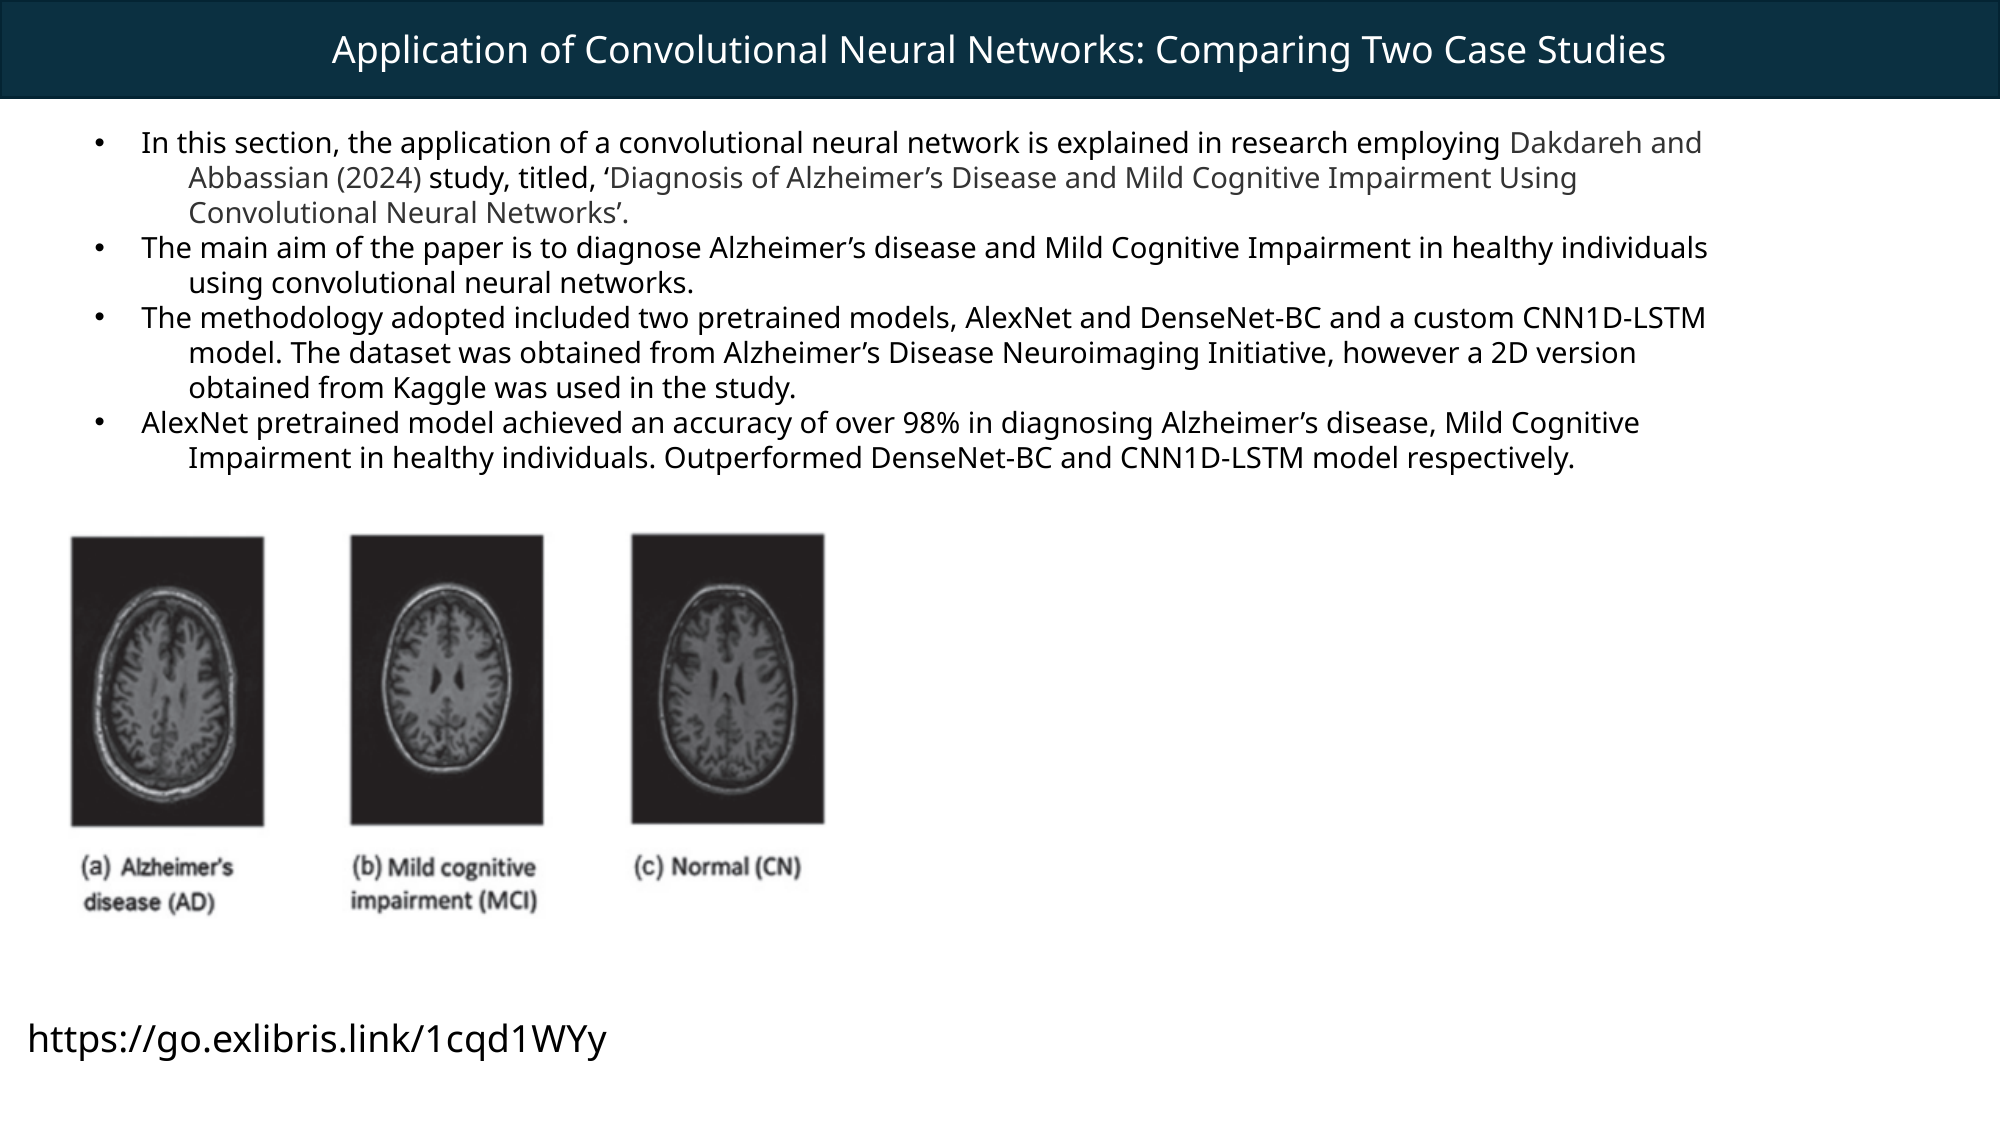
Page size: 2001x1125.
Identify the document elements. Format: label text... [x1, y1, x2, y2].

text_box Application of Convolutional Neural Networks: Comparing Two Case Studies [0, 0, 2000, 98]
picture [11, 482, 899, 939]
text_box In this section, the application of a convolutional neural network is explained in research employing Dakdareh and Abbassian (2024) study, titled, ‘Diagnosis of Alzheimer’s Disease and Mild Cognitive Impairment Using Convolutional Neural Networks’. The main aim of the paper is to diagnose Alzheimer’s disease and Mild Cognitive Impairment in healthy individuals using convolutional neural networks. The methodology adopted included two pretrained models, AlexNet and DenseNet-BC and a custom CNN1D-LSTM model. The dataset was obtained from Alzheimer’s Disease Neuroimaging Initiative, however a 2D version obtained from Kaggle was used in the study. AlexNet pretrained model achieved an accuracy of over 98% in diagnosing Alzheimer’s disease, Mild Cognitive Impairment in healthy individuals. Outperformed DenseNet-BC and CNN1D-LSTM model respectively. [79, 116, 1751, 486]
text_box https://go.exlibris.link/1cqd1WYy [11, 1008, 594, 1069]
